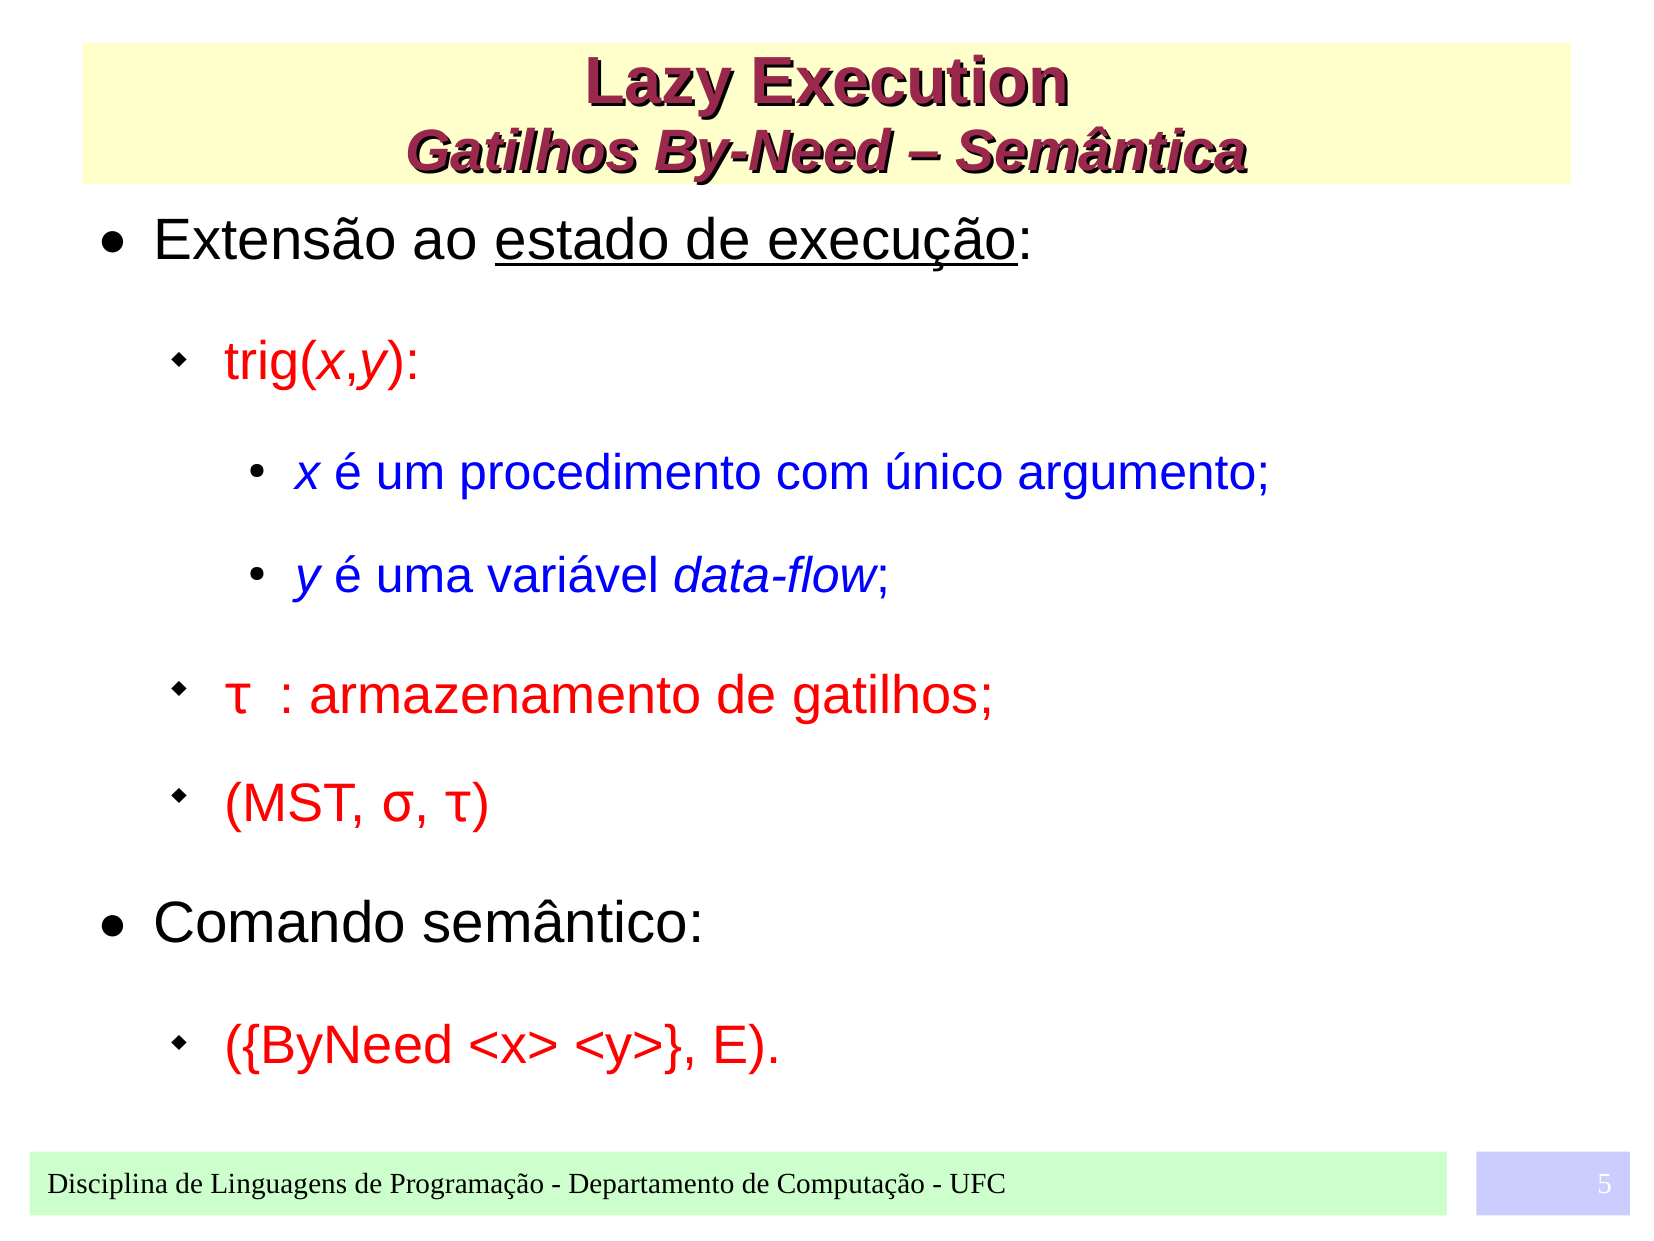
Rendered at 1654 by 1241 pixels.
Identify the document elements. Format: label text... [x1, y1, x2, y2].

list Extensão ao estado de execução: trig(x,y): x é um procedimento com único argumento; y é uma variável data-flow; τ : armazenamento de gatilhos; (MST, σ, τ) Comando semântico: ({ByNeed <x> <y>}, E). [82, 206, 1571, 1137]
title Lazy Execution Gatilhos By-Need – Semântica [82, 42, 1571, 184]
